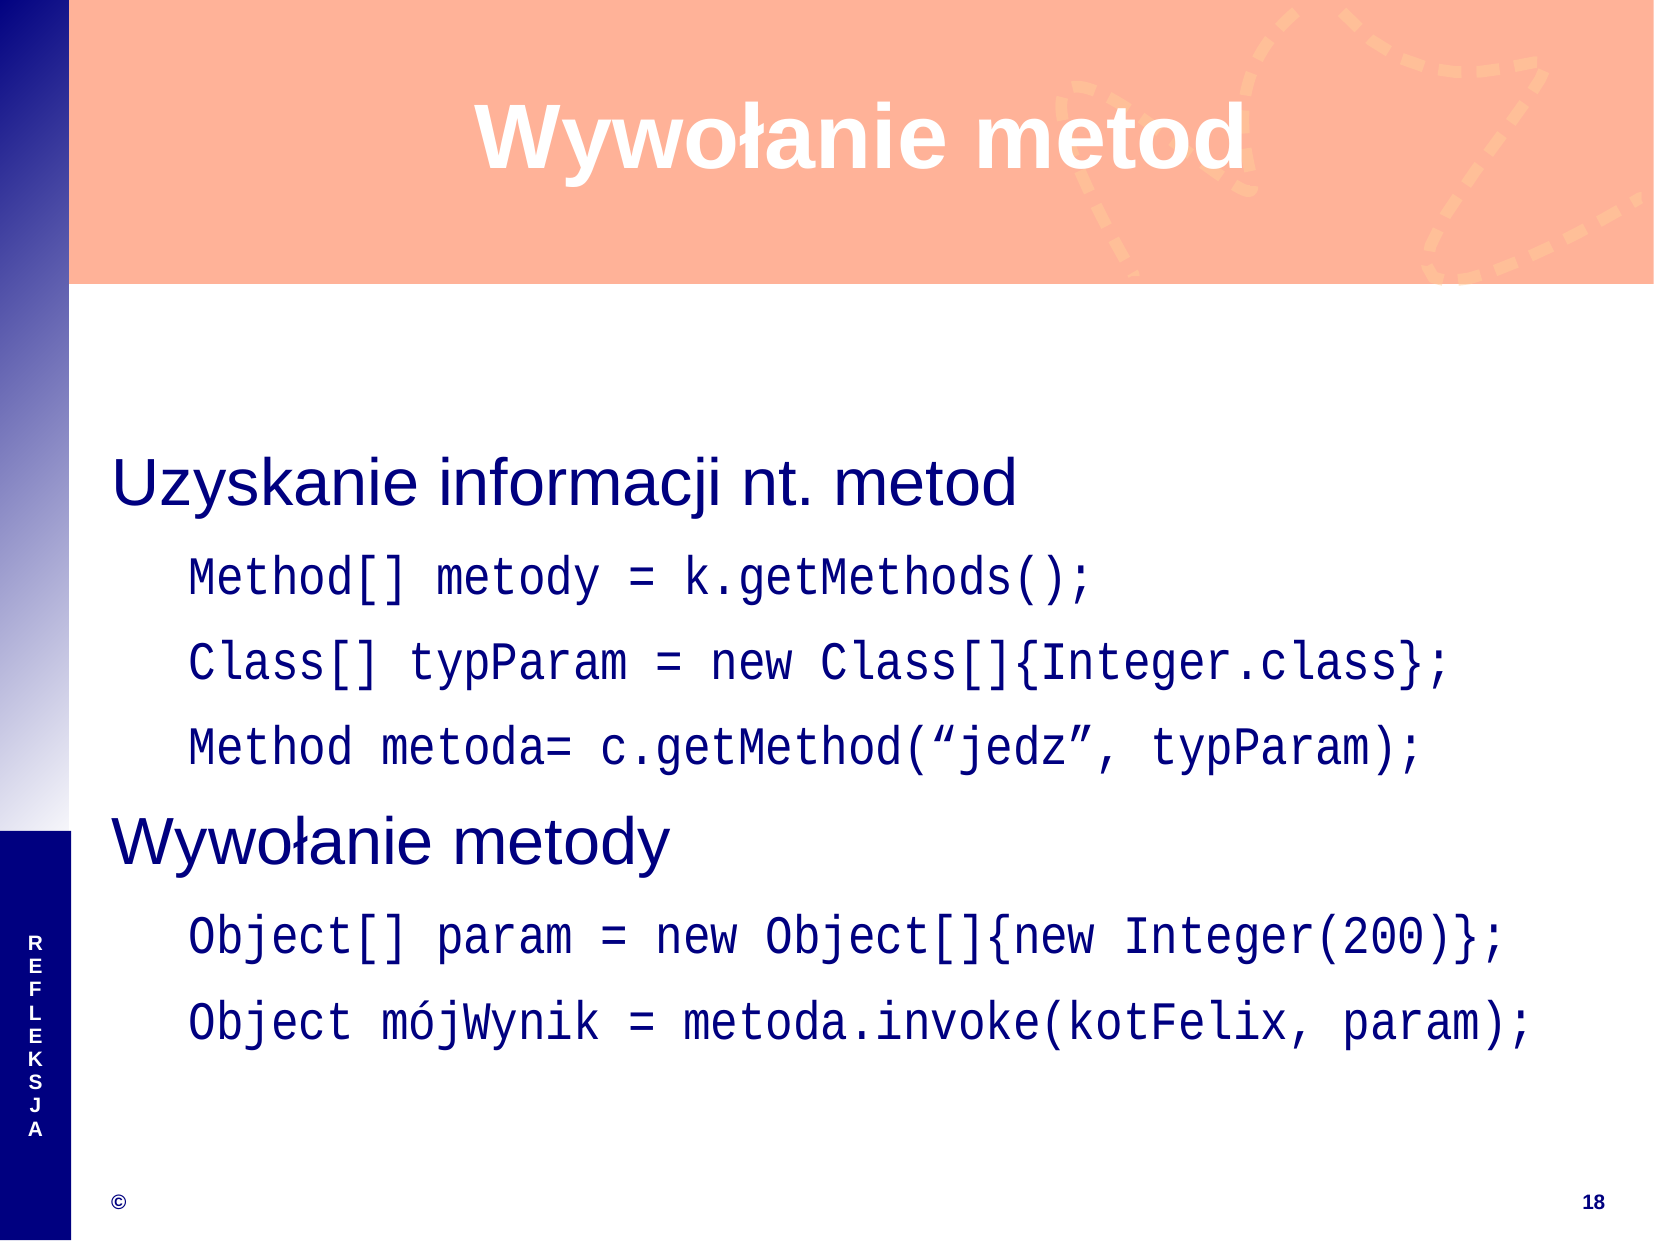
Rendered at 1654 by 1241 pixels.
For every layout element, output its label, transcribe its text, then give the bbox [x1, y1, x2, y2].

text_box R E F L E K S J A [0, 831, 71, 1241]
title Wywołanie metod [70, 33, 1654, 241]
list Uzyskanie informacji nt. metod Method[] metody = k.getMethods(); Class[] typParam = new Class[]{Integer.class}; Method metoda= c.getMethod(“jedz”, typParam); Wywołanie metody Object[] param = new Object[]{new Integer(200)}; Object mójWynik = metoda.invoke(kotFelix, param); [117, 445, 1608, 1037]
